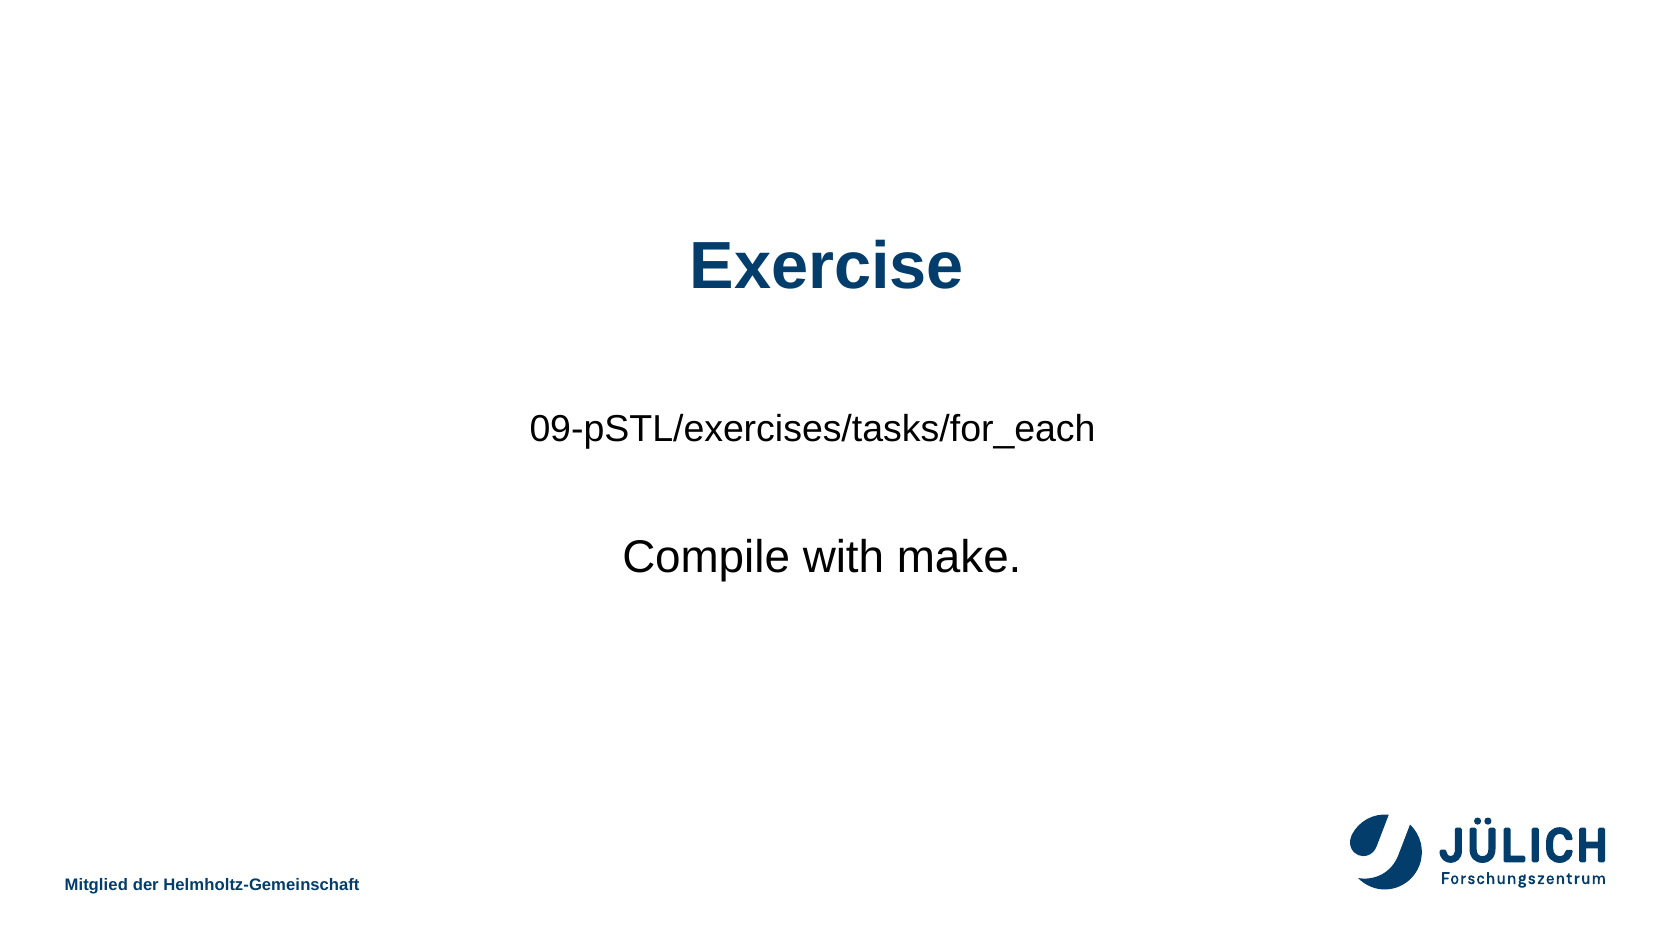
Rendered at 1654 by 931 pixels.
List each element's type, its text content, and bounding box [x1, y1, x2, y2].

text_box Compile with make. [607, 523, 1047, 594]
list Exercise [50, 217, 1604, 361]
text_box 09-pSTL/exercises/tasks/for_each [514, 399, 1139, 505]
